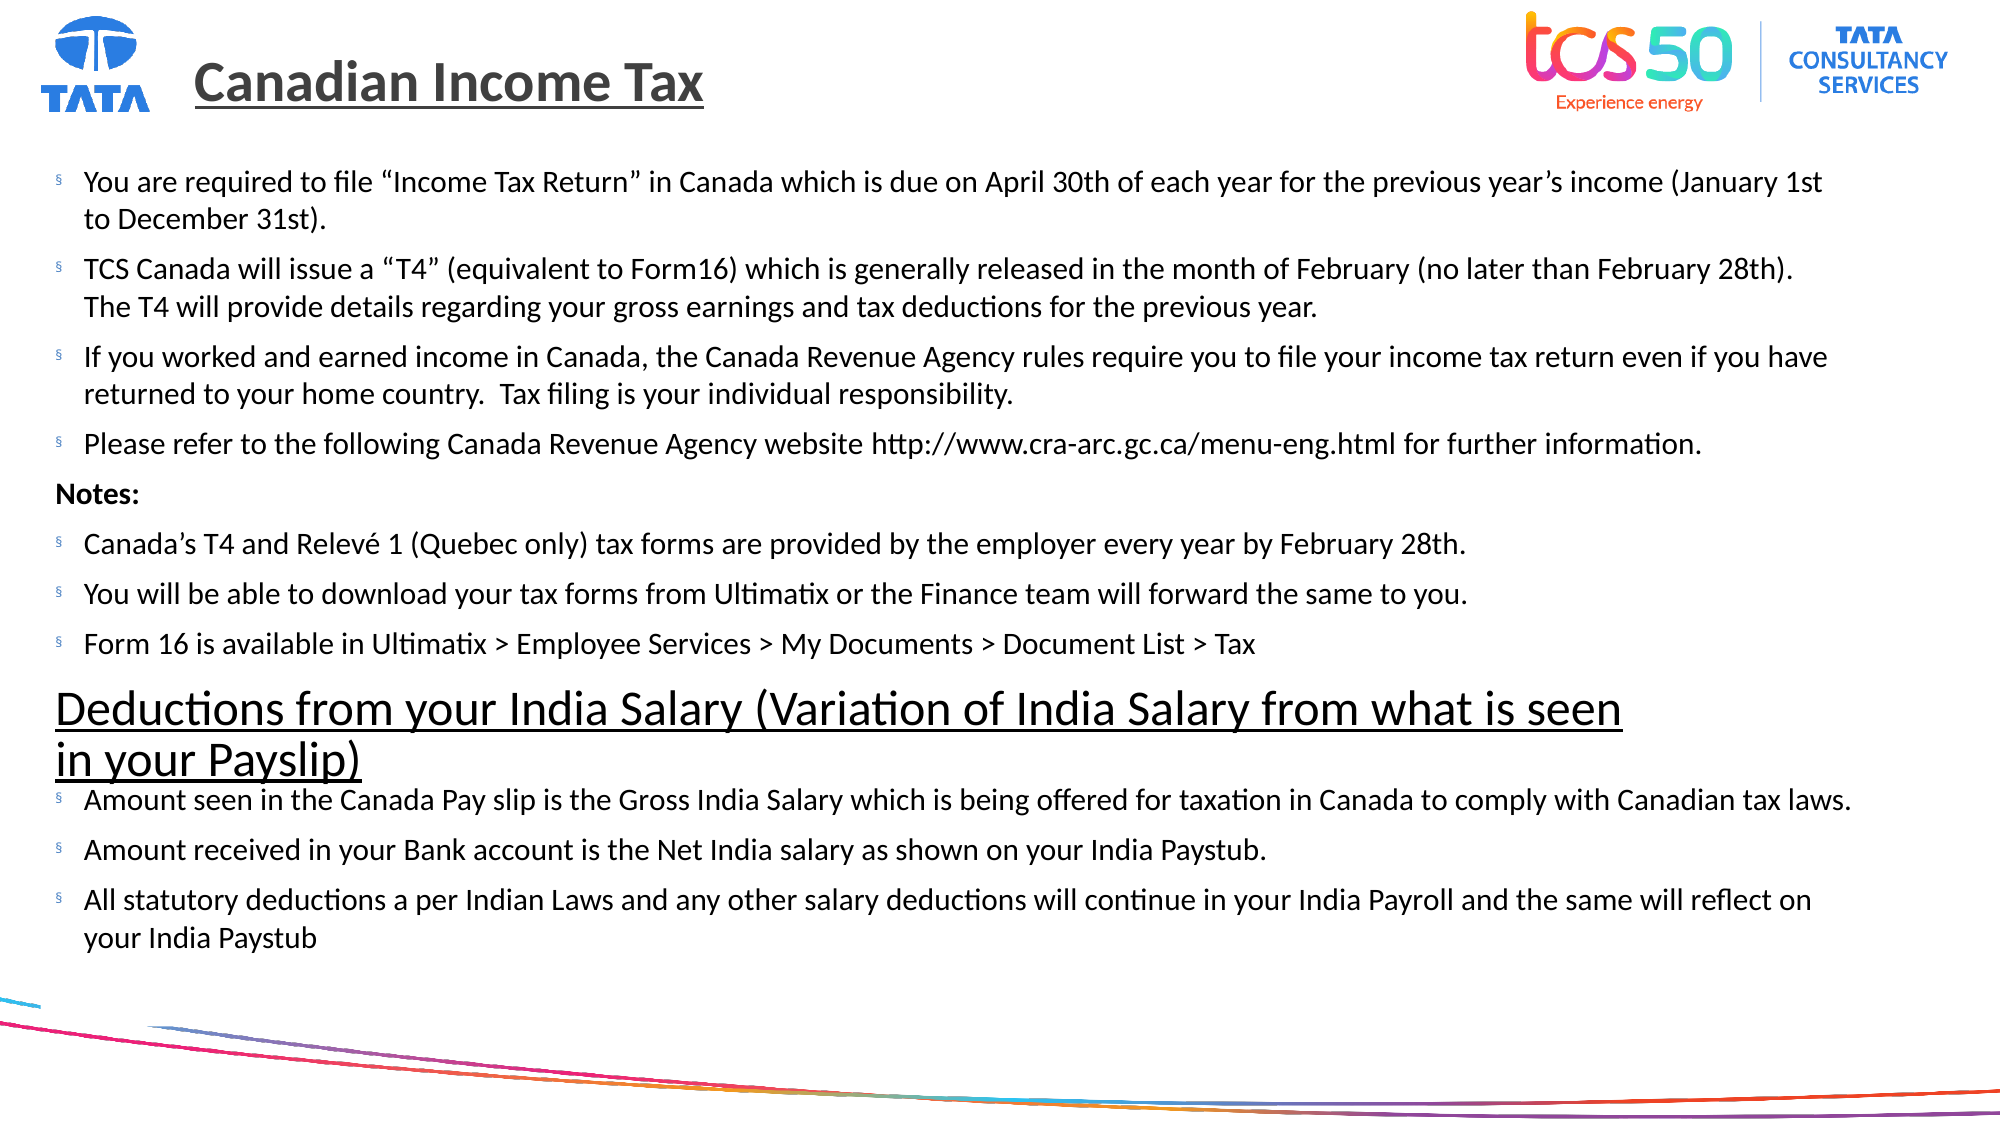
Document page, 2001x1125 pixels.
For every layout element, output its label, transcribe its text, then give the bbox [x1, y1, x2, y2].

text_box You are required to file “Income Tax Return” in Canada which is due on April 30th of each year for the previous year’s income (January 1st to December 31st). TCS Canada will issue a “T4” (equivalent to Form16) which is generally released in the month of February (no later than February 28th). The T4 will provide details regarding your gross earnings and tax deductions for the previous year. If you worked and earned income in Canada, the Canada Revenue Agency rules require you to file your income tax return even if you have returned to your home country. Tax filing is your individual responsibility. Please refer to the following Canada Revenue Agency website http://www.cra-arc.gc.ca/menu-eng.html for further information. Notes: Canada’s T4 and Relevé 1 (Quebec only) tax forms are provided by the employer every year by February 28th. You will be able to download your tax forms from Ultimatix or the Finance team will forward the same to you. Form 16 is available in Ultimatix > Employee Services > My Documents > Document List > Tax [40, 153, 1863, 692]
picture [41, 16, 150, 112]
picture [0, 949, 2000, 1125]
text_box Deductions from your India Salary (Variation of India Salary from what is seen in your Payslip) [40, 677, 1668, 768]
title Canadian Income Tax [180, 47, 1811, 153]
text_box Amount seen in the Canada Pay slip is the Gross India Salary which is being offered for taxation in Canada to comply with Canadian tax laws. Amount received in your Bank account is the Net India salary as shown on your India Paystub. All statutory deductions a per Indian Laws and any other salary deductions will continue in your India Payroll and the same will reflect on your India Paystub [40, 722, 1891, 1027]
picture [1526, 11, 1948, 112]
